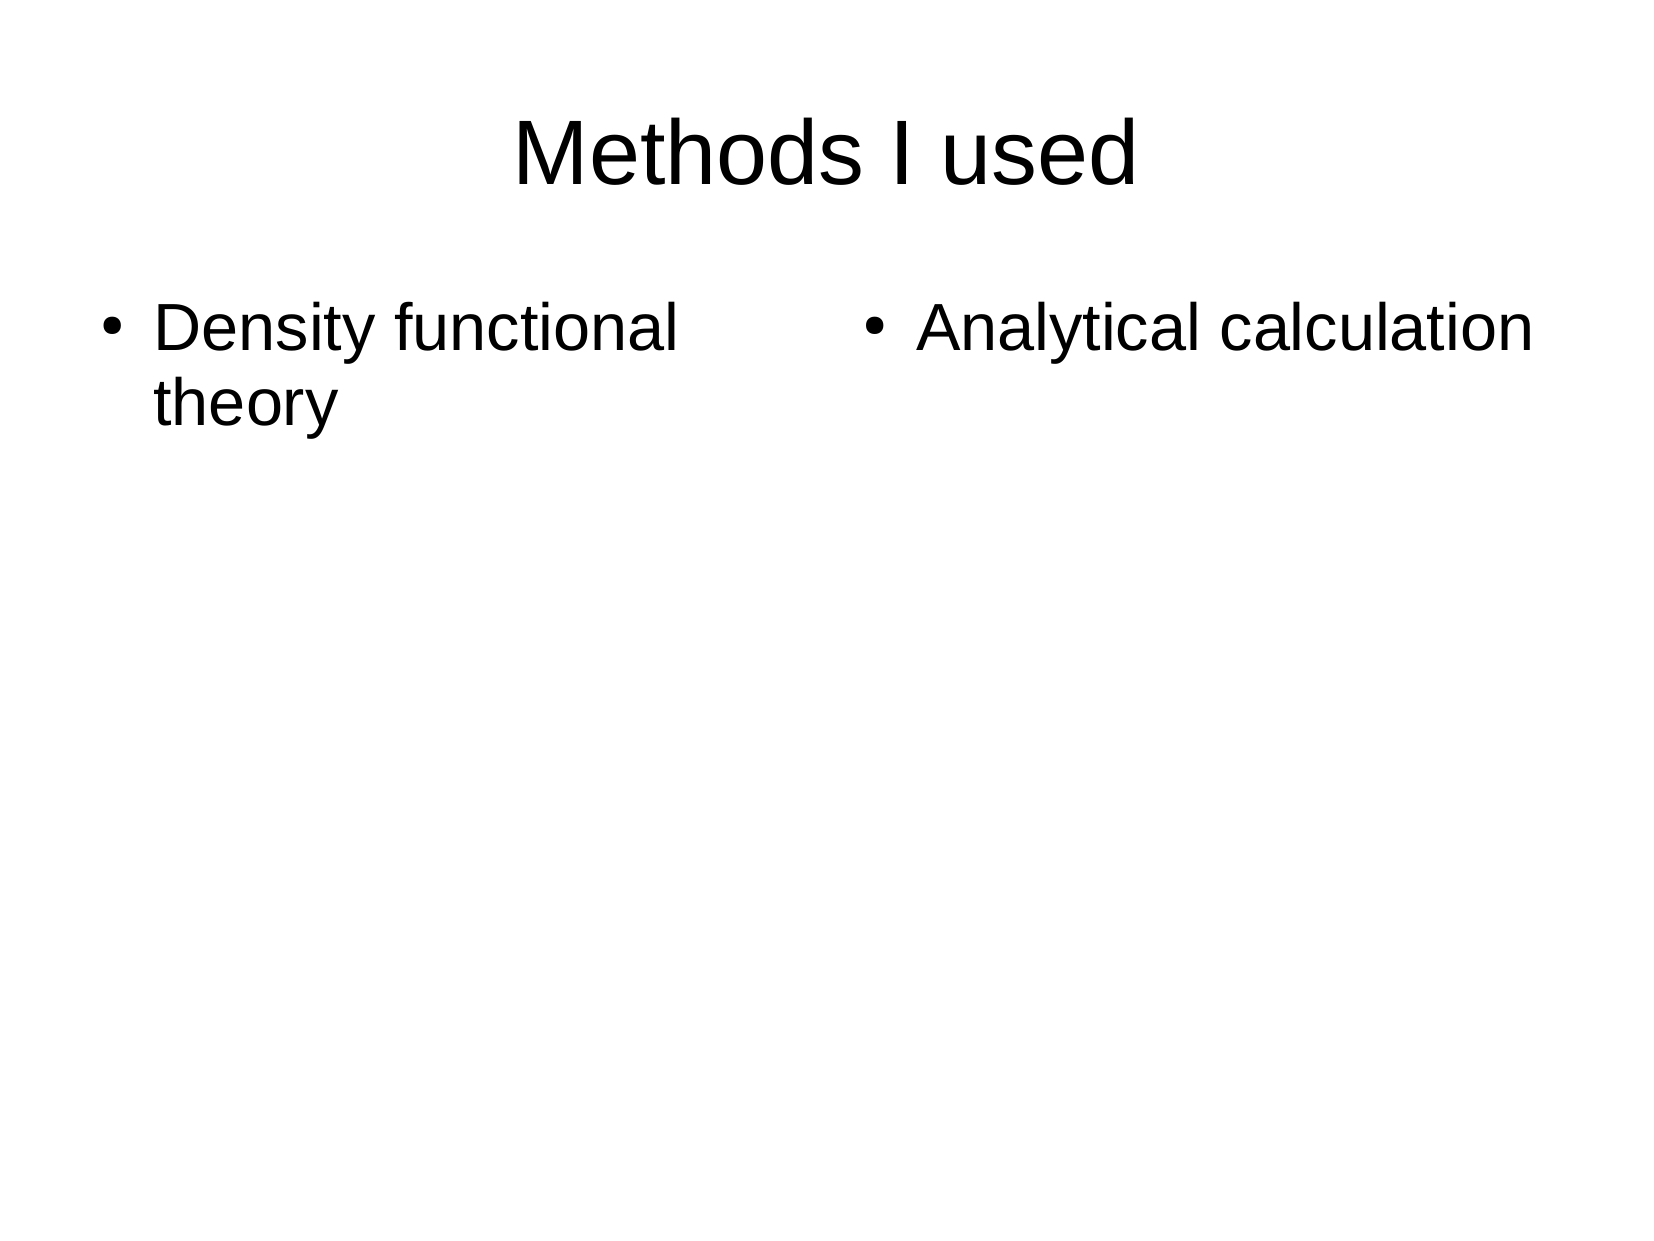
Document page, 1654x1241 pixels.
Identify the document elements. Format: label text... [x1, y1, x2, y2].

title Methods I used [82, 49, 1571, 257]
list Analytical calculation [845, 290, 1572, 1010]
list Density functional theory [82, 290, 809, 1010]
